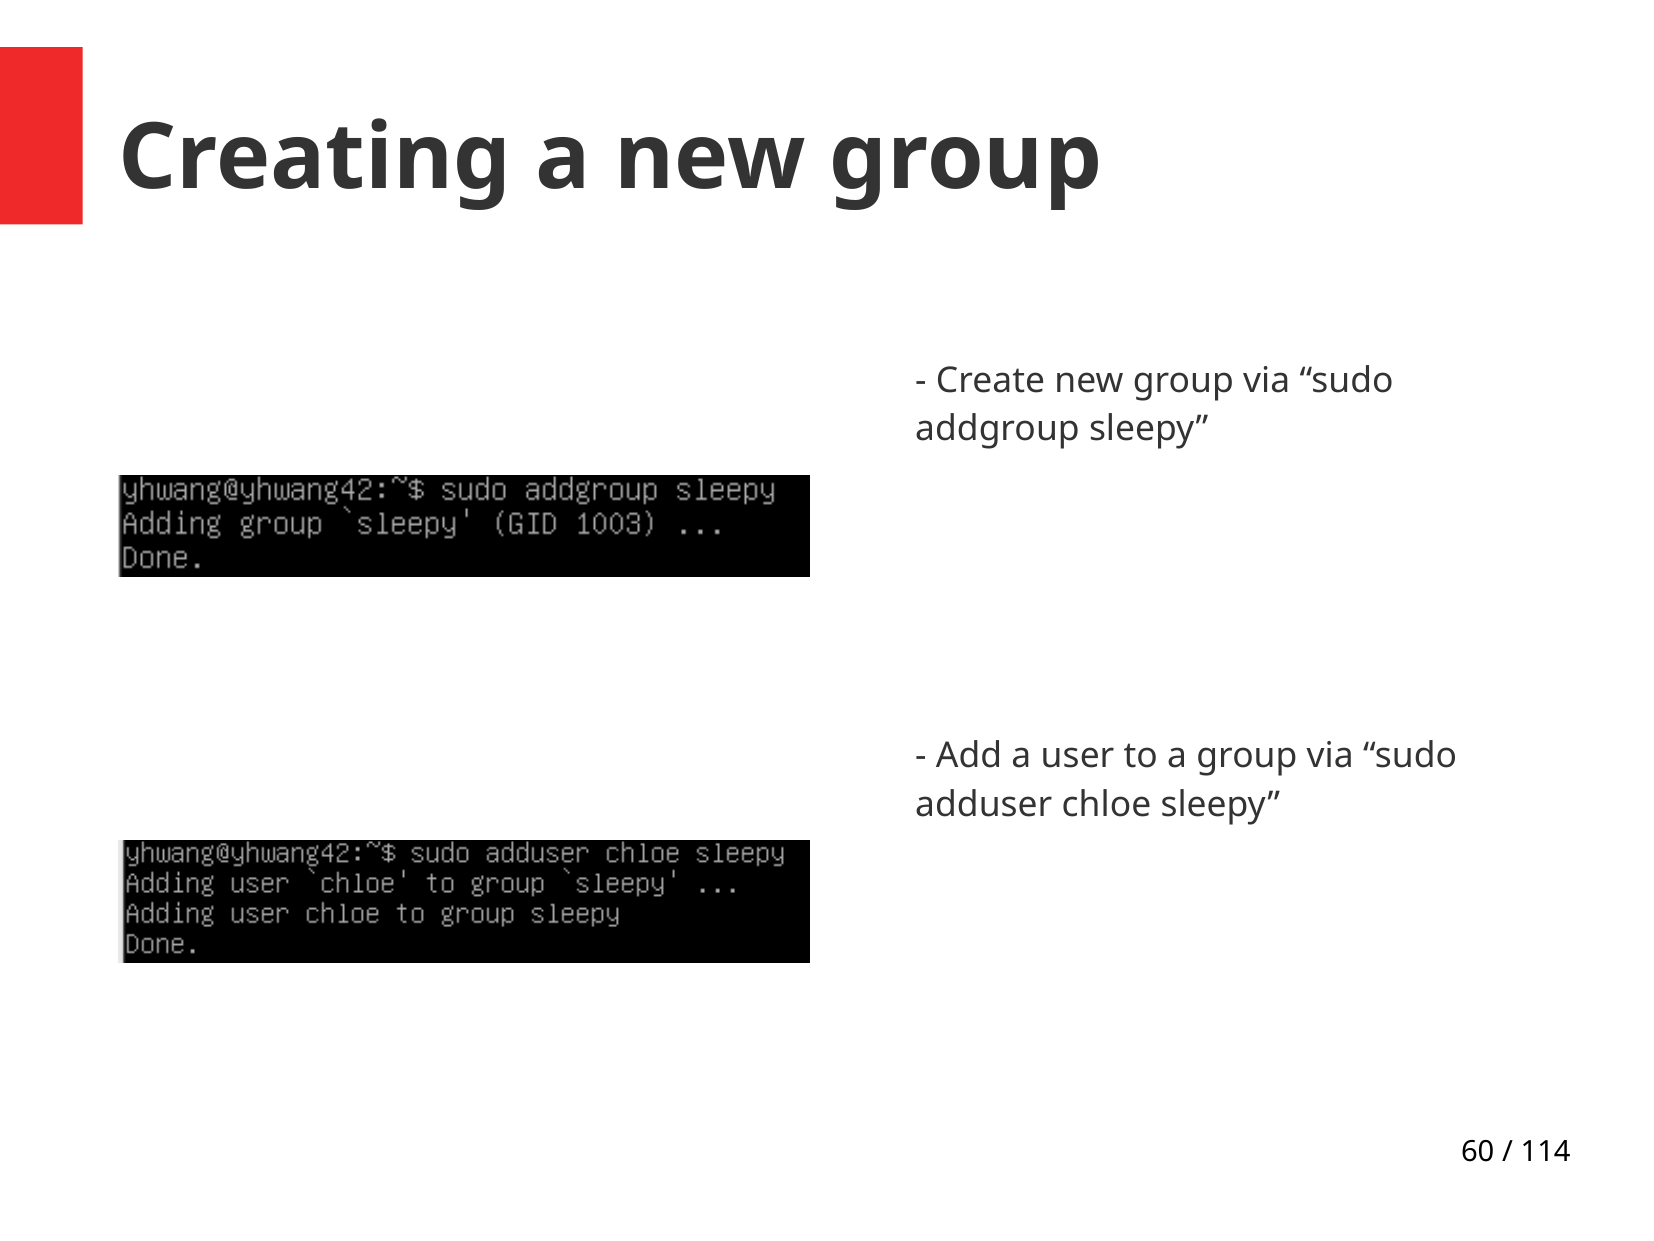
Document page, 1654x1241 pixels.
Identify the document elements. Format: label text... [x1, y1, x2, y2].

picture [118, 840, 810, 963]
title Creating a new group [118, 49, 1571, 257]
list - Create new group via “sudo addgroup sleepy” [844, 354, 1536, 698]
picture [118, 475, 810, 577]
list - Add a user to a group via “sudo adduser chloe sleepy” [844, 730, 1536, 1074]
